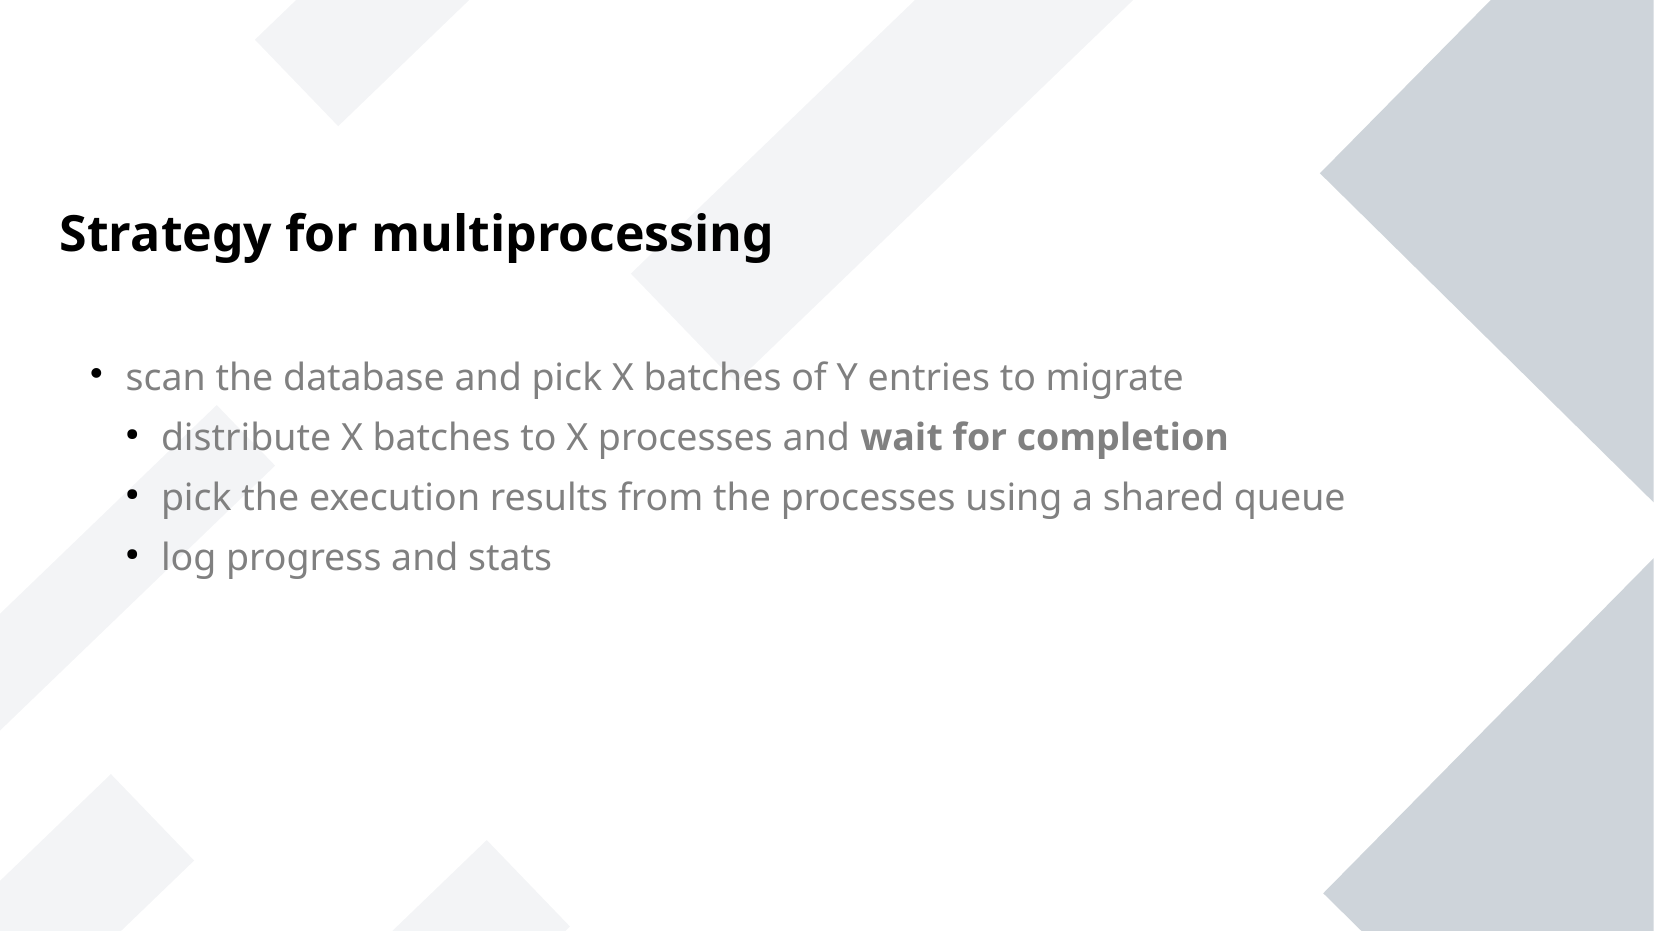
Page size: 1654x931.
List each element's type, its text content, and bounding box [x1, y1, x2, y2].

text_box scan the database and pick X batches of Y entries to migrate distribute X batches to X processes and wait for completion pick the execution results from the processes using a shared queue log progress and stats [75, 285, 1426, 863]
text_box Strategy for multiprocessing [44, 193, 1013, 301]
